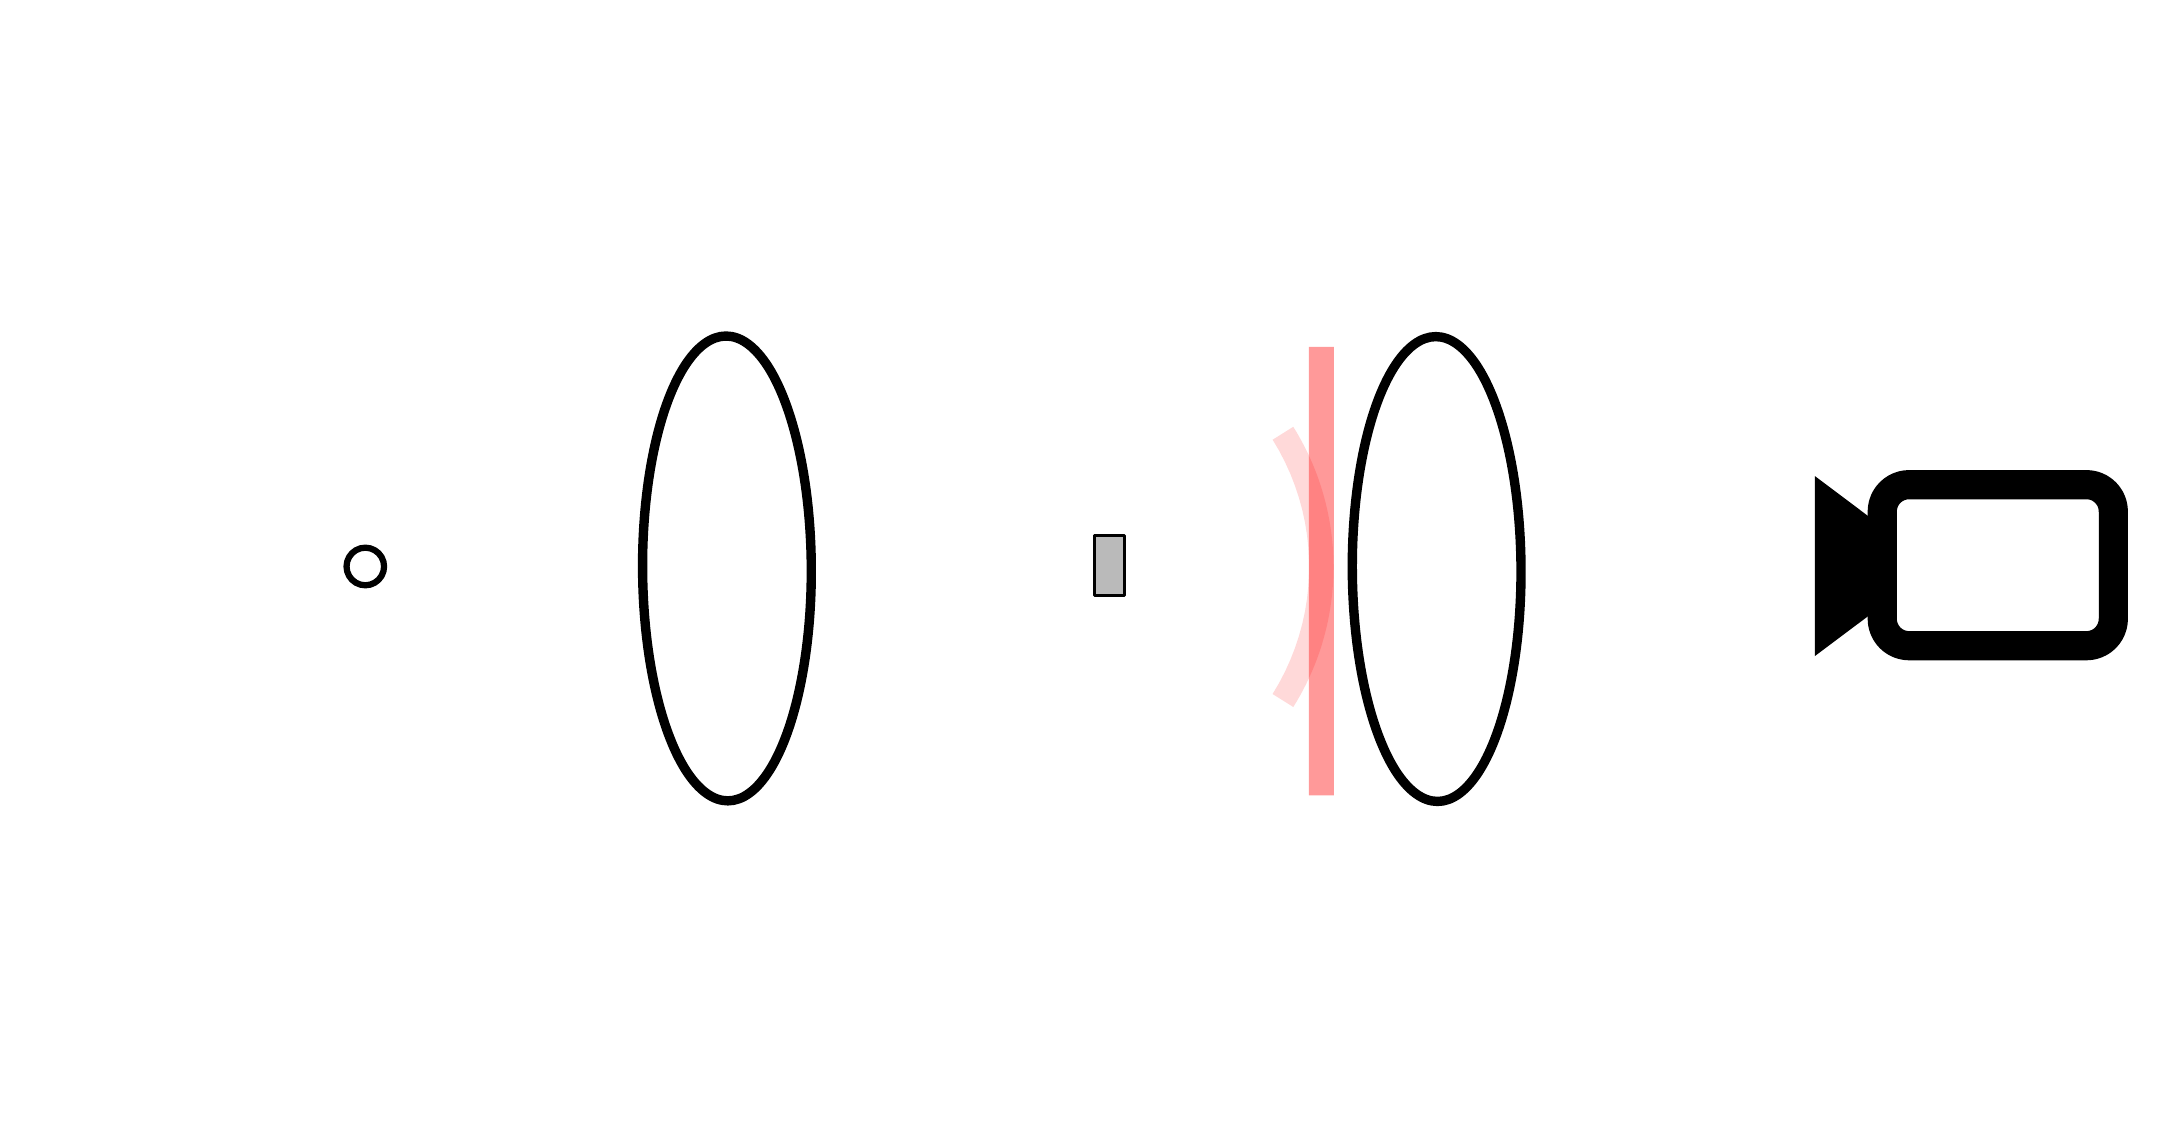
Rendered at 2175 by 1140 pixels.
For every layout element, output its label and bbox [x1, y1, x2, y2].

text_box [1814, 476, 1875, 657]
text_box [1882, 484, 2114, 646]
text_box [642, 0, 1747, 1140]
